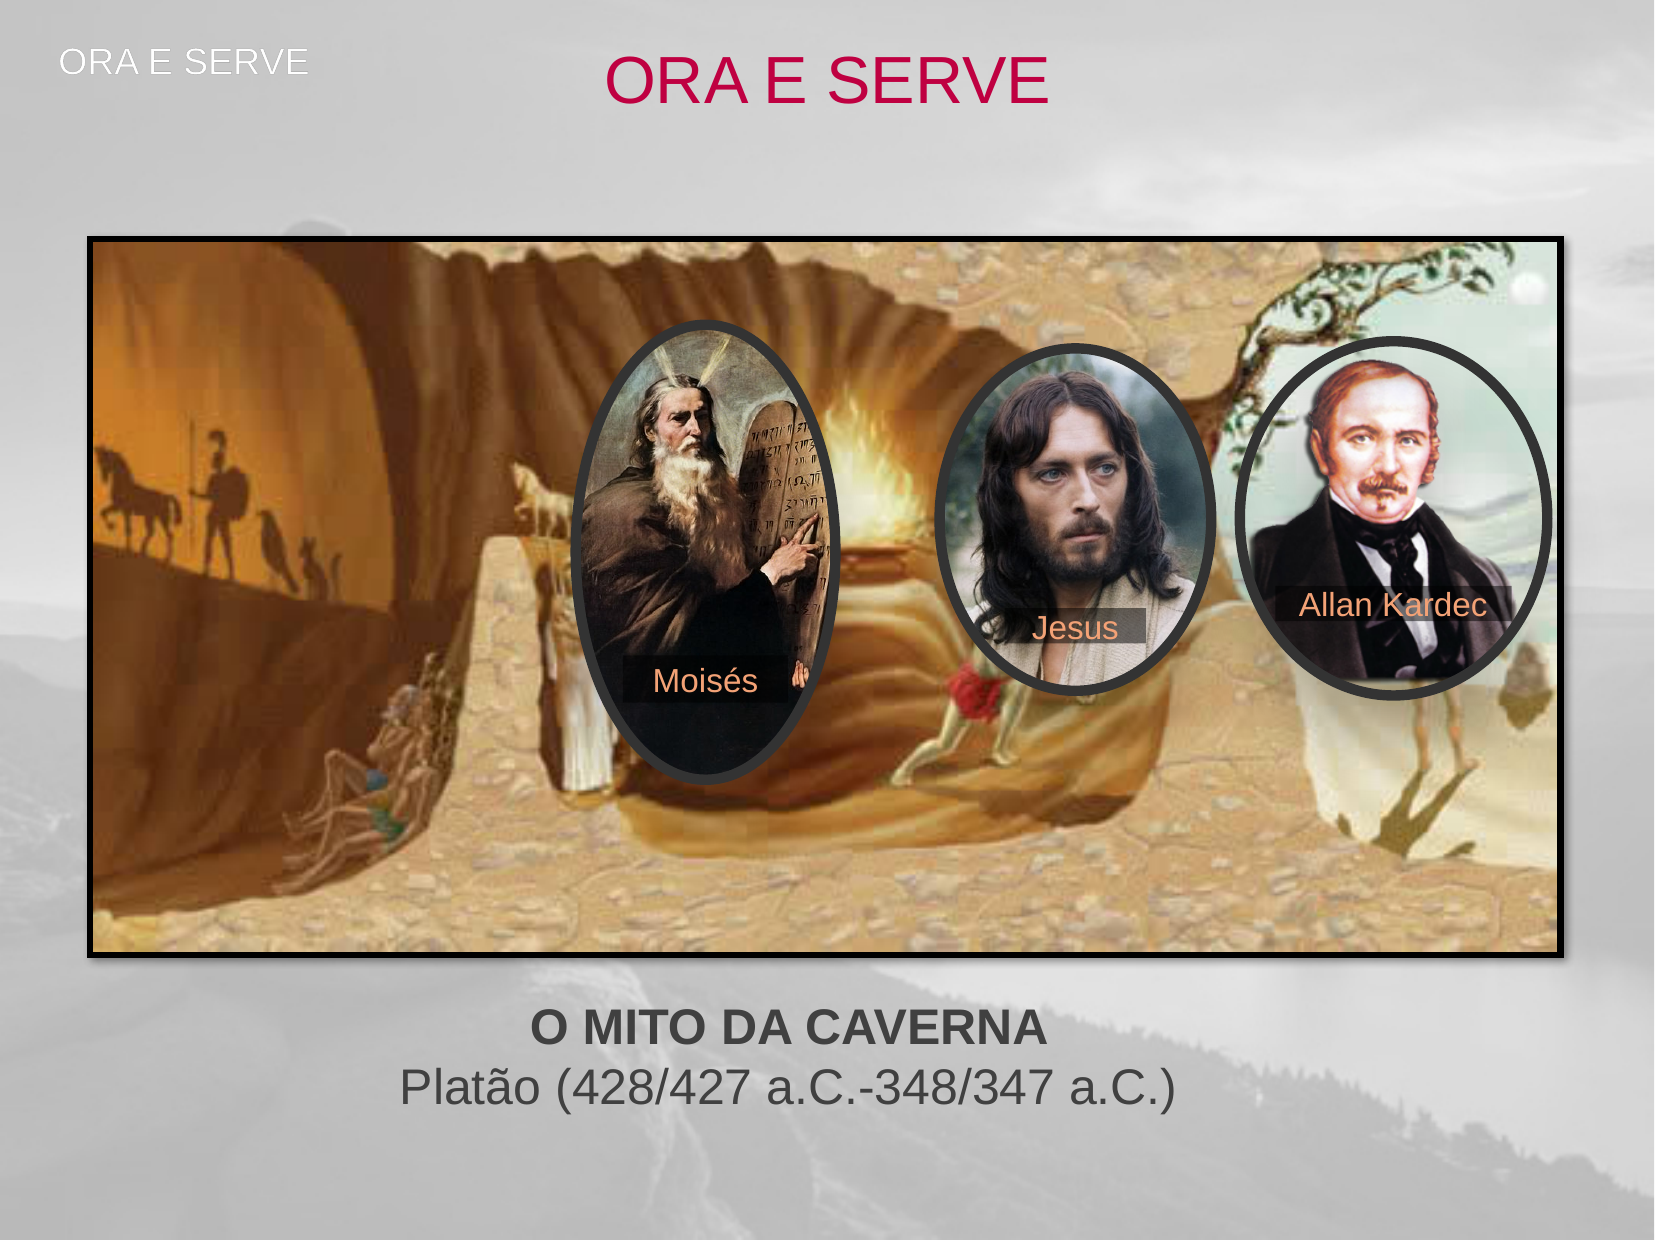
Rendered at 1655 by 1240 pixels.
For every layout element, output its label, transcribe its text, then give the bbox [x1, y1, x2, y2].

text_box O MITO DA CAVERNA Platão (428/427 a.C.-348/347 a.C.) [385, 987, 1194, 1123]
picture [0, 0, 1655, 1240]
text_box [575, 324, 836, 780]
text_box Allan Kardec [1275, 585, 1512, 622]
text_box [1239, 341, 1548, 696]
text_box [939, 348, 1212, 691]
text_box Moisés [622, 655, 789, 703]
text_box ORA E SERVE [43, 29, 325, 87]
text_box ORA E SERVE [589, 29, 1067, 119]
text_box Jesus [1004, 608, 1147, 644]
